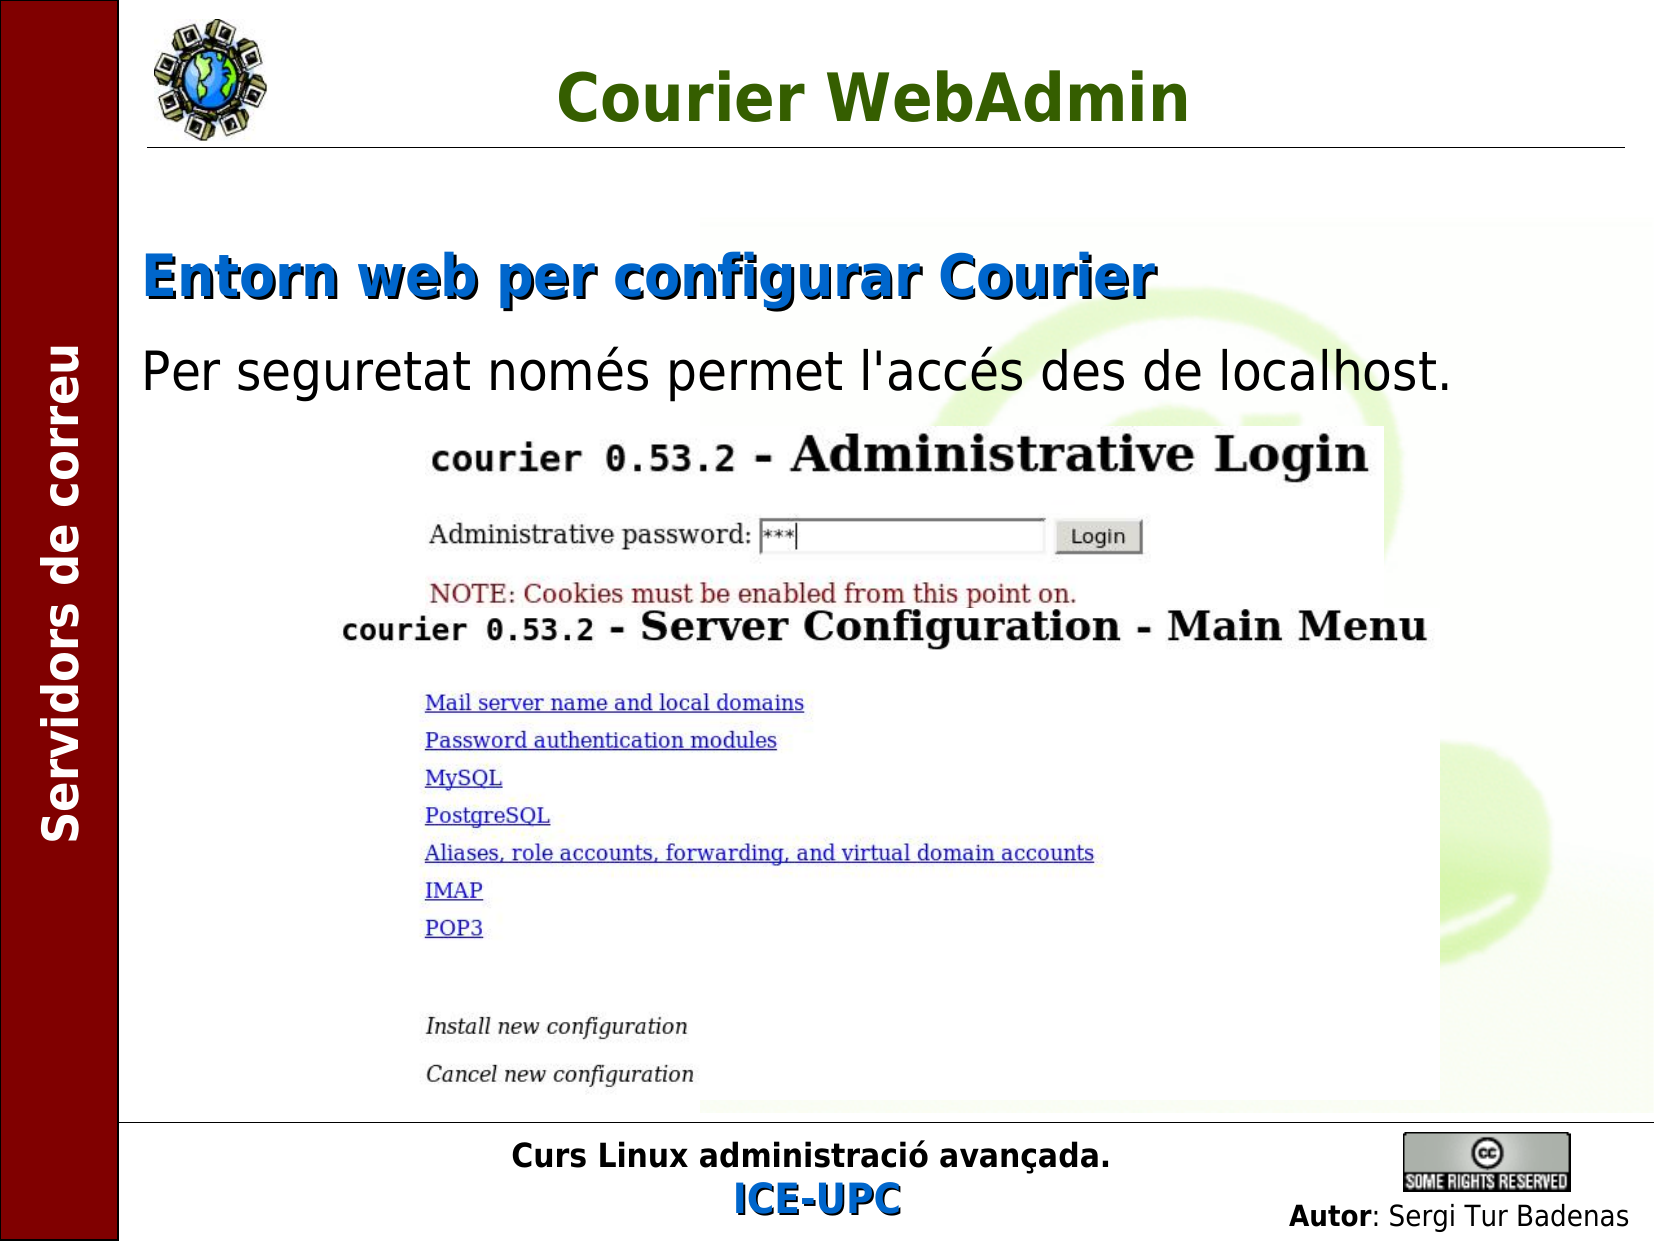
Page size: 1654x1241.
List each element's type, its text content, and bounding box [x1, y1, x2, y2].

picture [1403, 1132, 1571, 1192]
list Entorn web per configurar Courier Per seguretat només permet l'accés des de localhost. [141, 242, 1630, 1093]
picture [154, 19, 268, 49]
picture [337, 217, 1654, 1113]
title Courier WebAdmin [129, 49, 1619, 148]
